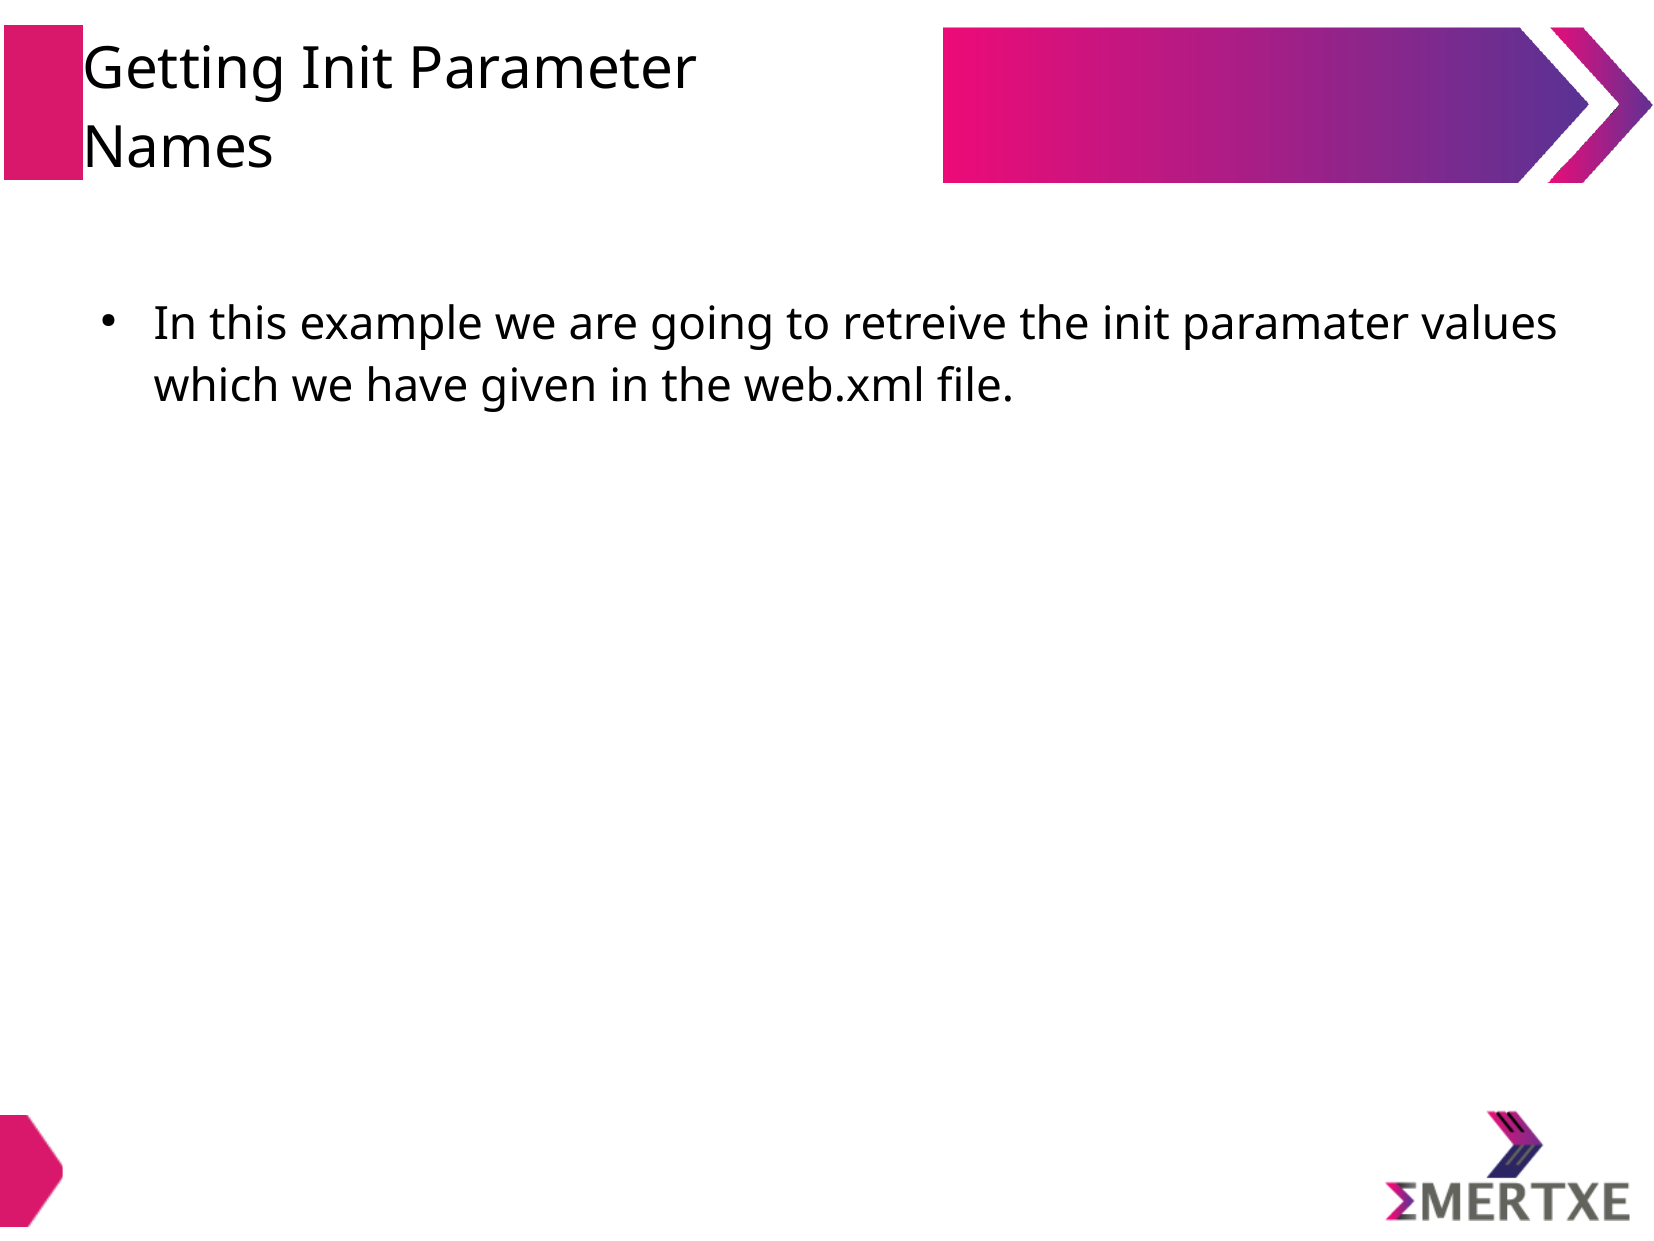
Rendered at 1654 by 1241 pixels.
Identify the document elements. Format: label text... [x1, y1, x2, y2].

picture [1571, 27, 1653, 183]
picture [1385, 1107, 1631, 1221]
list In this example we are going to retreive the init paramater values which we have given in the web.xml file. [82, 290, 1571, 1010]
title Getting Init Parameter Names [82, 2, 1571, 210]
